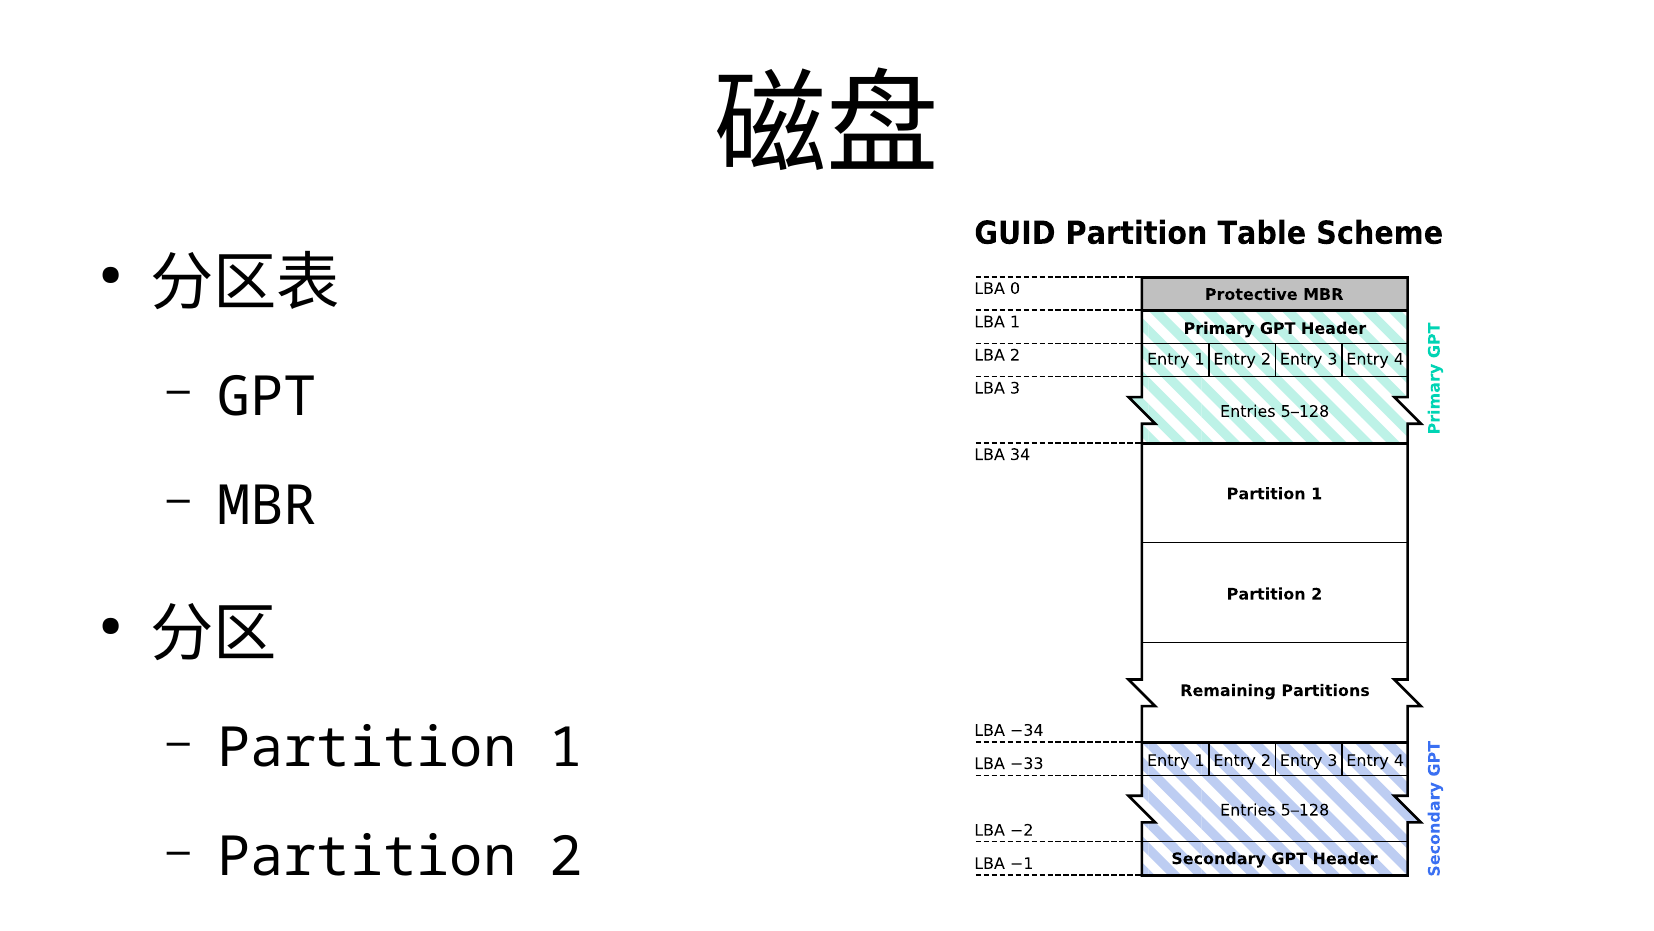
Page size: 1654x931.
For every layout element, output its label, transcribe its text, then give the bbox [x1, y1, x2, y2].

list 分区表 GPT MBR 分区 Partition 1 Partition 2 [82, 217, 809, 898]
title 磁盘 [82, 31, 1571, 199]
picture [941, 177, 1475, 910]
